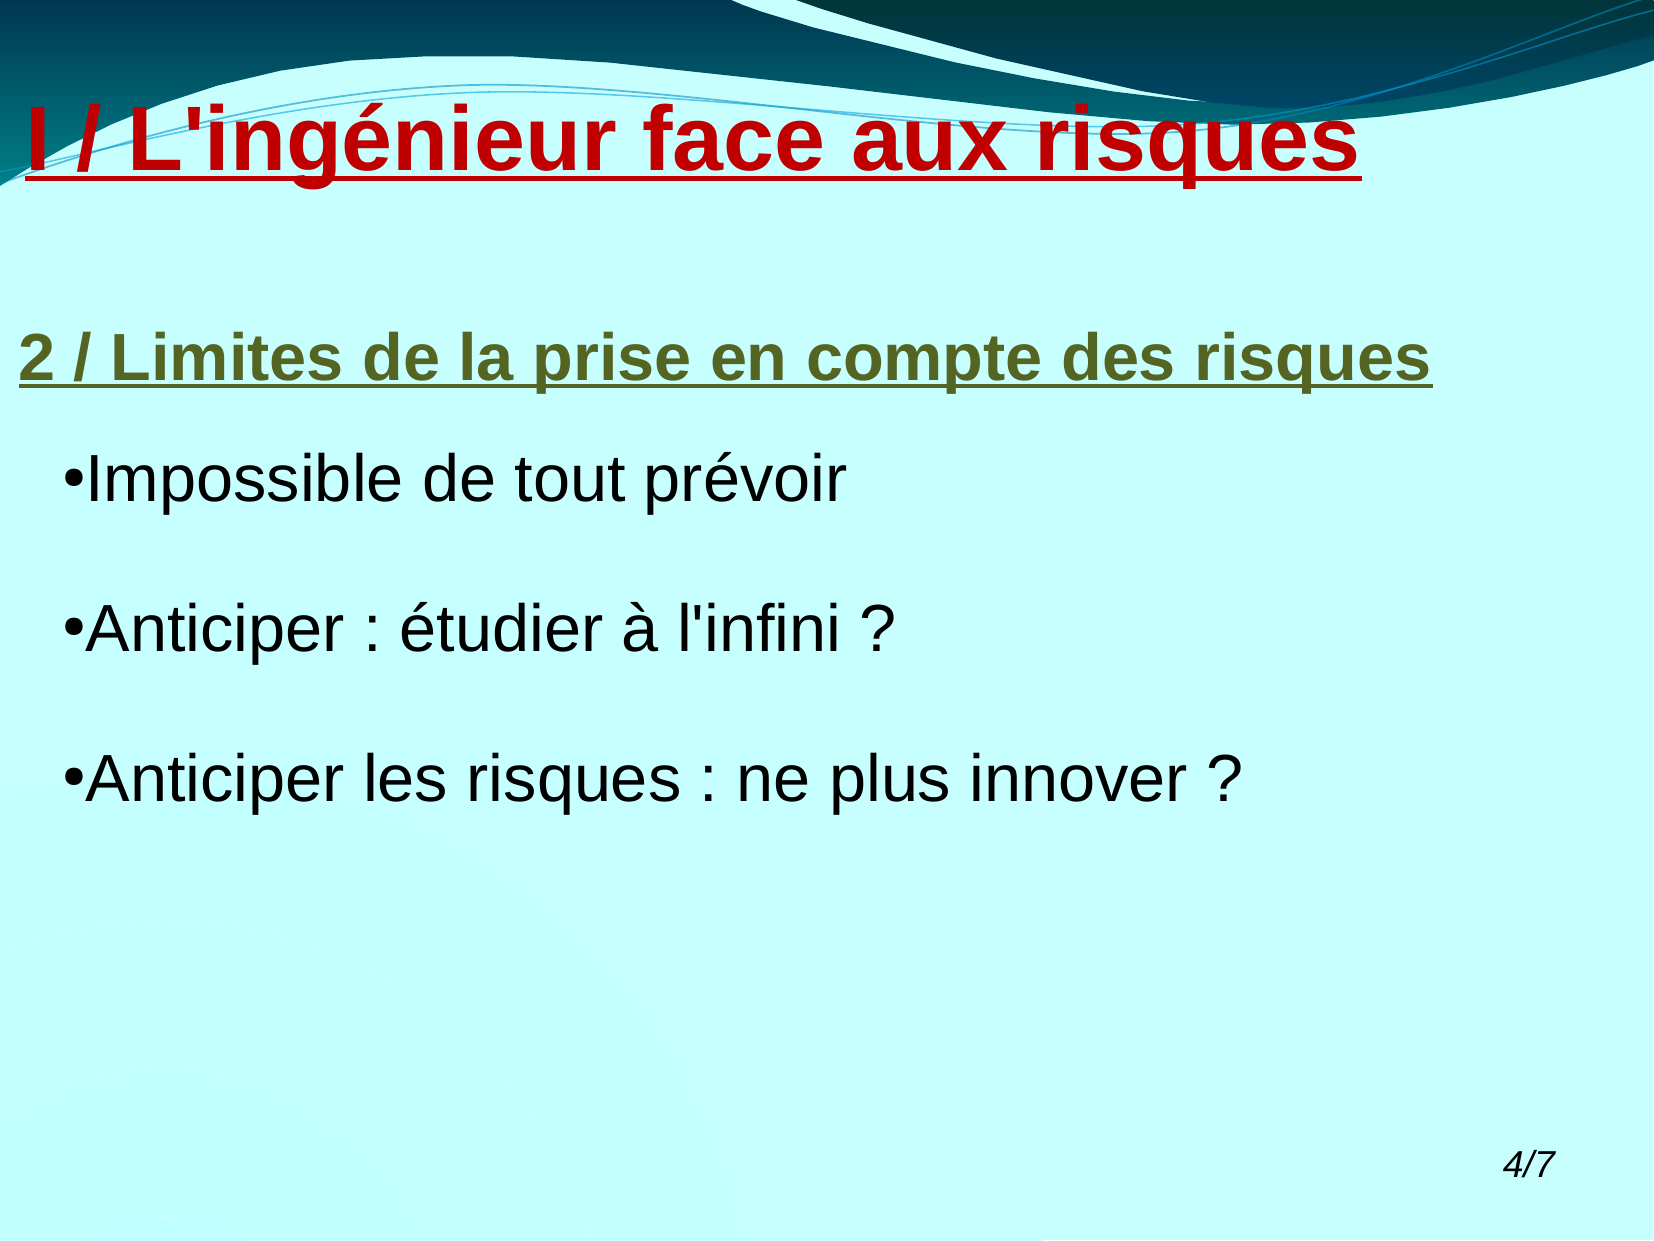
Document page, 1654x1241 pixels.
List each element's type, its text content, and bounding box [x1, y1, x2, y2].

text_box Impossible de tout prévoir Anticiper : étudier à l'infini ? Anticiper les risques : ne plus innover ? [47, 434, 1256, 823]
title I / L'ingénieur face aux risques 2 / Limites de la prise en compte des risques [0, 70, 1489, 686]
text_box 4/7 [1488, 1136, 1570, 1193]
